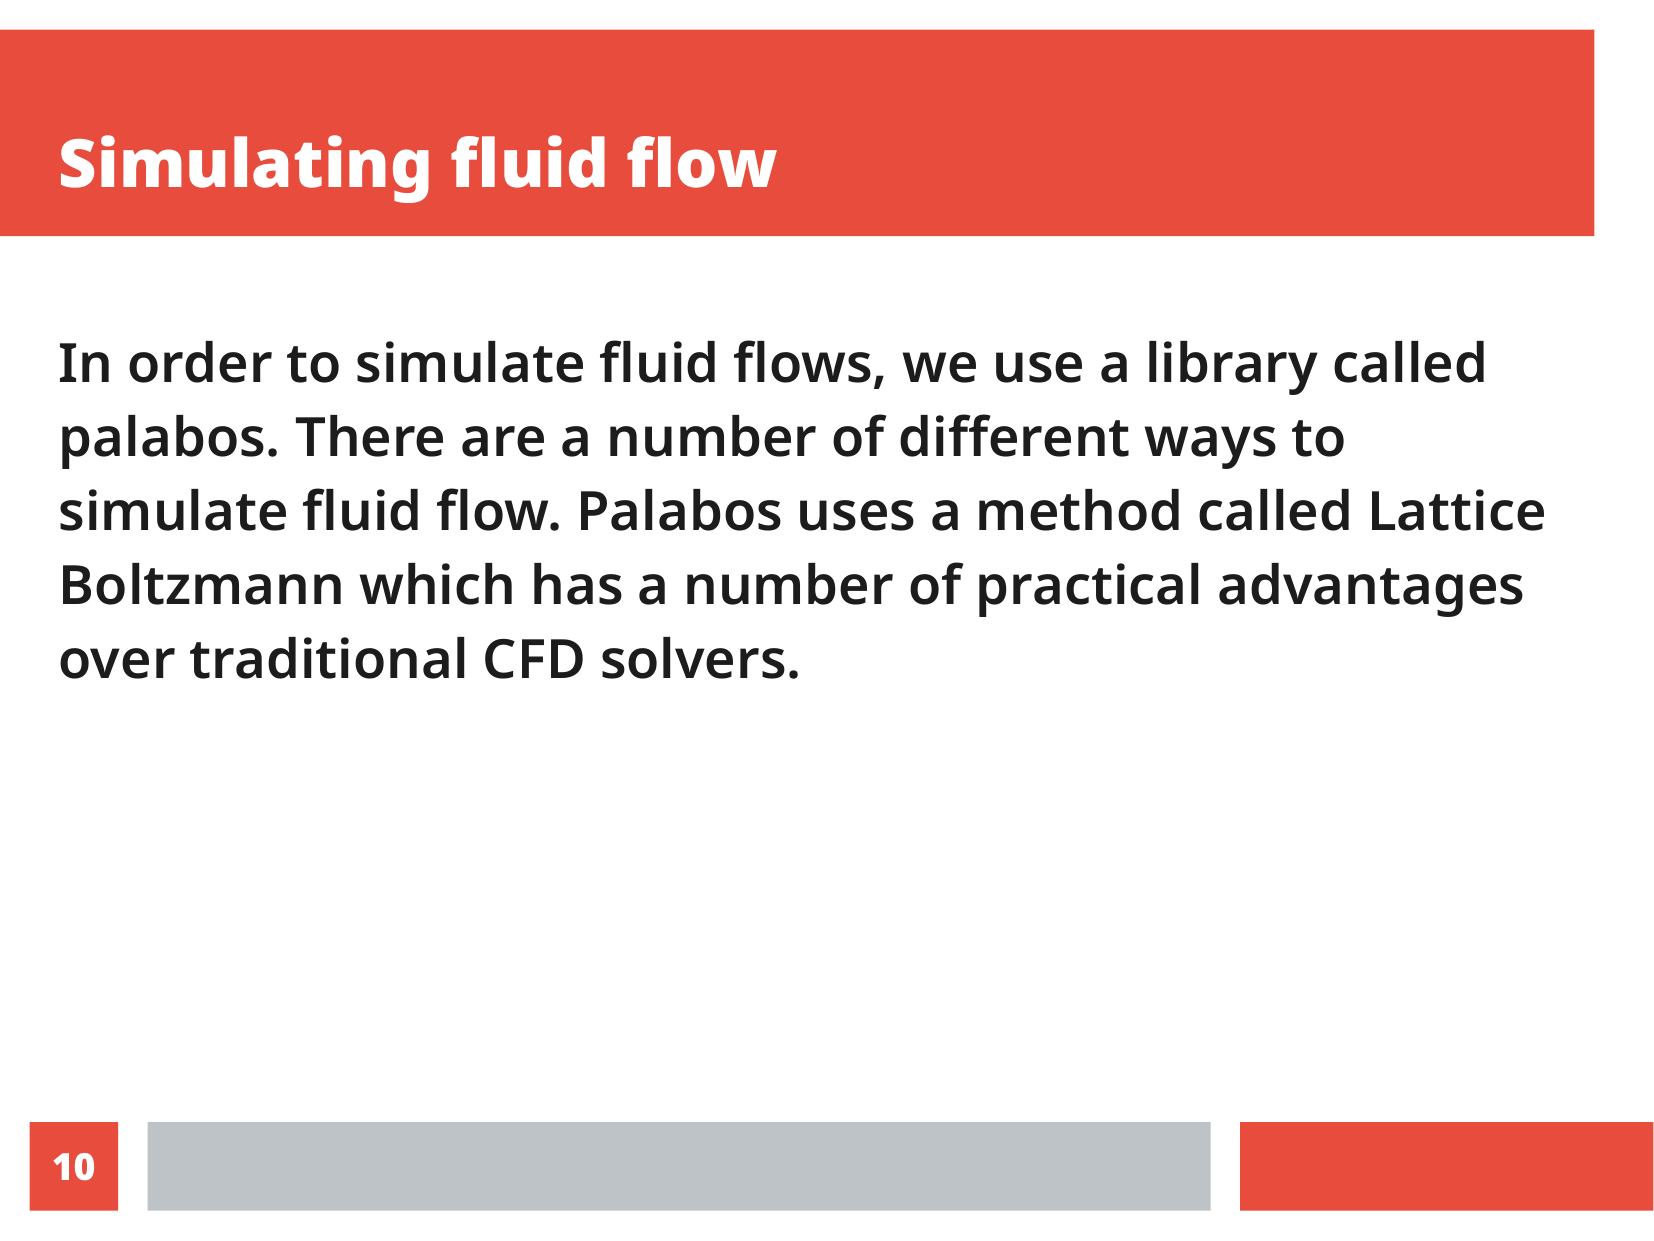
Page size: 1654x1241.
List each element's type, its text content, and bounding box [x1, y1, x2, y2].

title Simulating fluid flow [59, 59, 1595, 207]
list In order to simulate fluid flows, we use a library called palabos. There are a number of different ways to simulate fluid flow. Palabos uses a method called Lattice Boltzmann which has a number of practical advantages over traditional CFD solvers. [59, 324, 1565, 1093]
